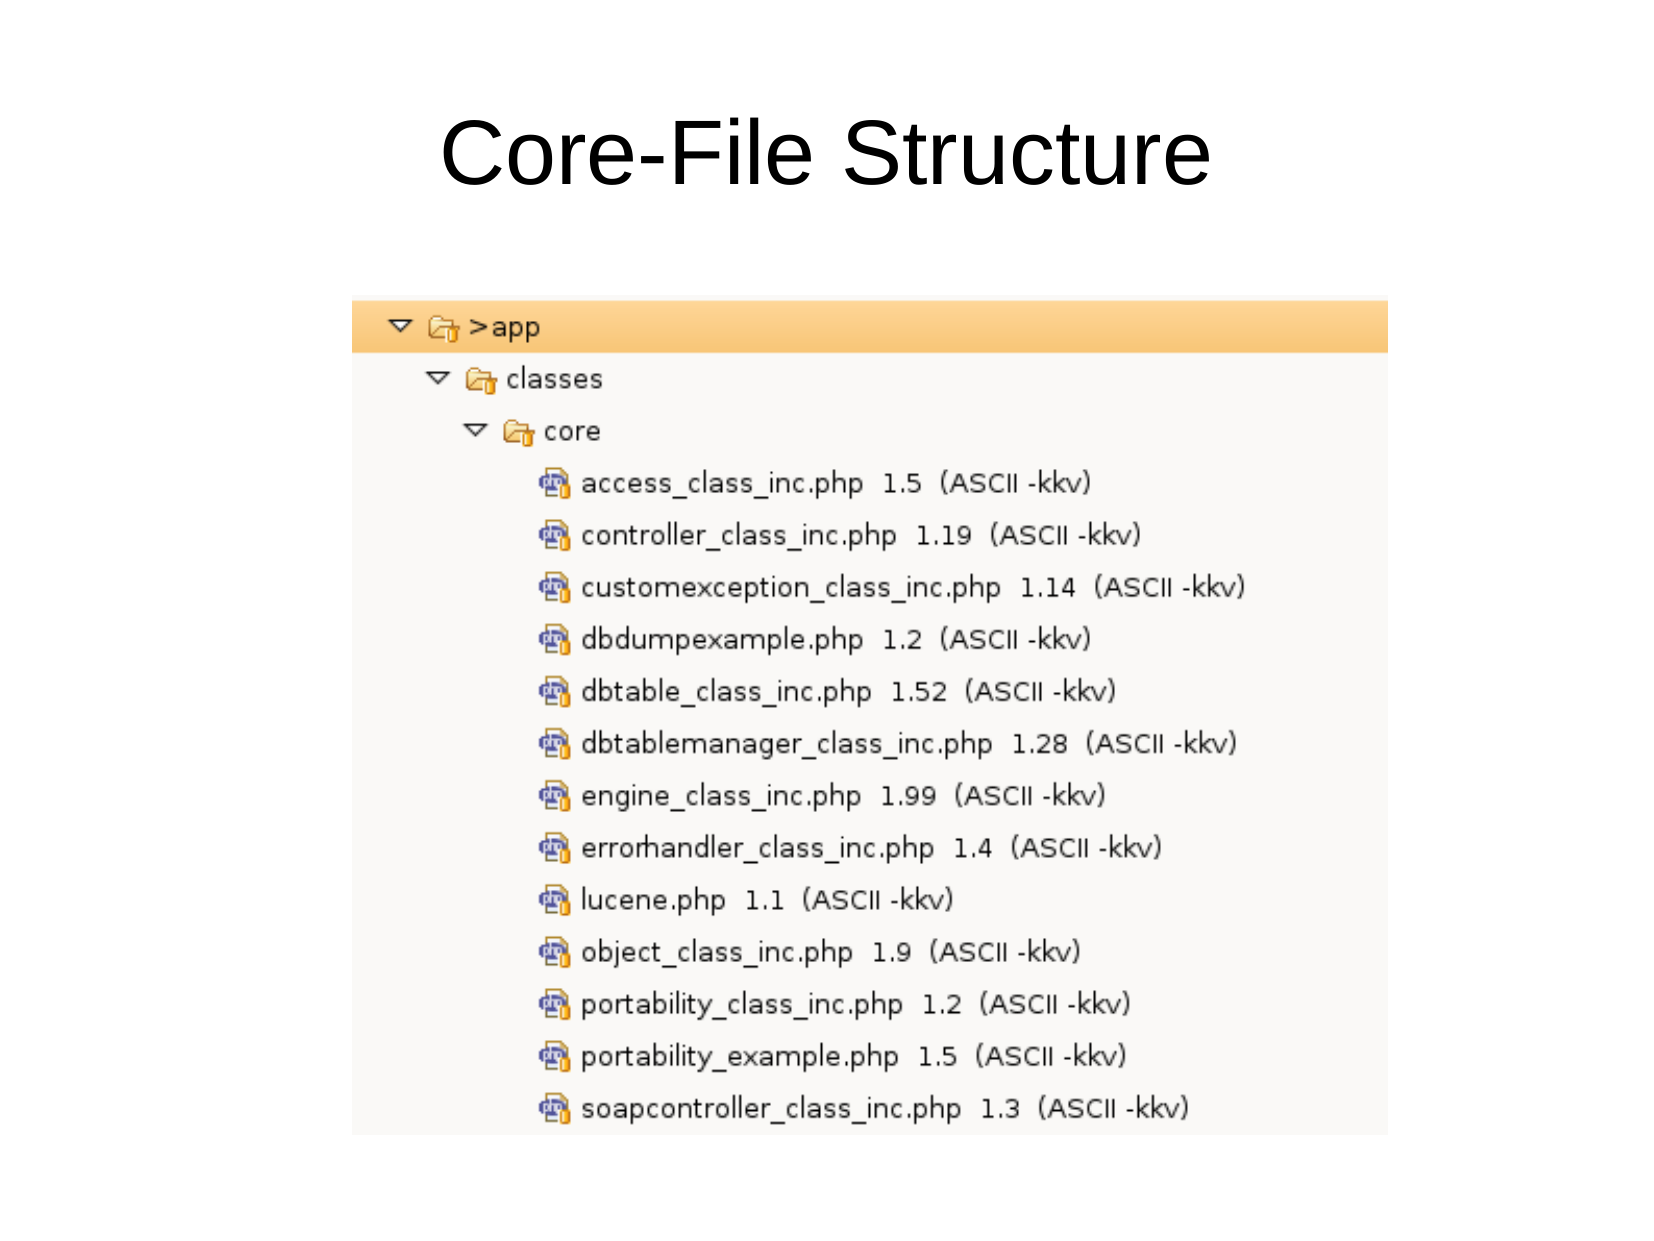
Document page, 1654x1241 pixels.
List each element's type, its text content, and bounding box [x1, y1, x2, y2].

picture [352, 295, 1388, 1135]
title Core-File Structure [82, 56, 1571, 250]
